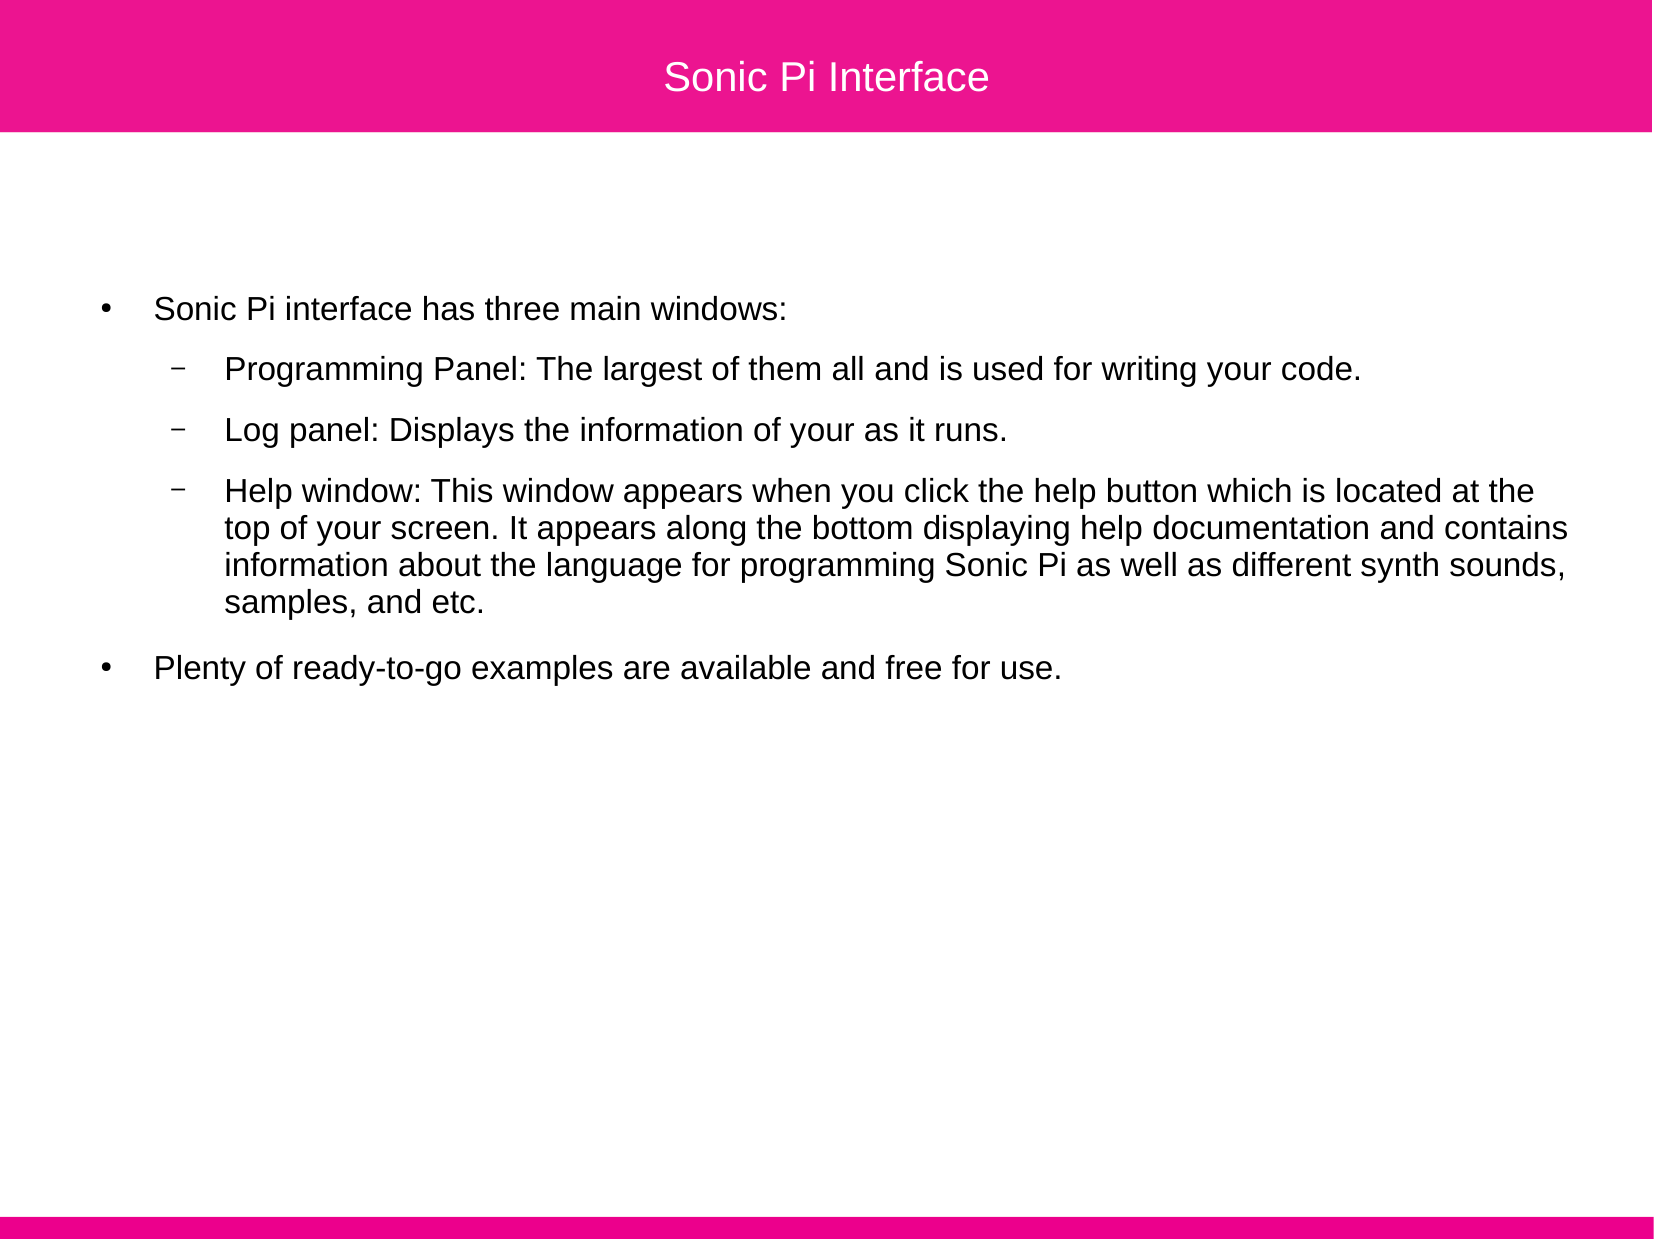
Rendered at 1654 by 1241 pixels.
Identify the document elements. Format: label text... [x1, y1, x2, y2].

title Sonic Pi Interface [82, 49, 1571, 106]
list Sonic Pi interface has three main windows: Programming Panel: The largest of them all and is used for writing your code. Log panel: Displays the information of your as it runs. Help window: This window appears when you click the help button which is located at the top of your screen. It appears along the bottom displaying help documentation and contains information about the language for programming Sonic Pi as well as different synth sounds, samples, and etc. Plenty of ready-to-go examples are available and free for use. [82, 290, 1571, 1010]
picture [0, 0, 1654, 1241]
